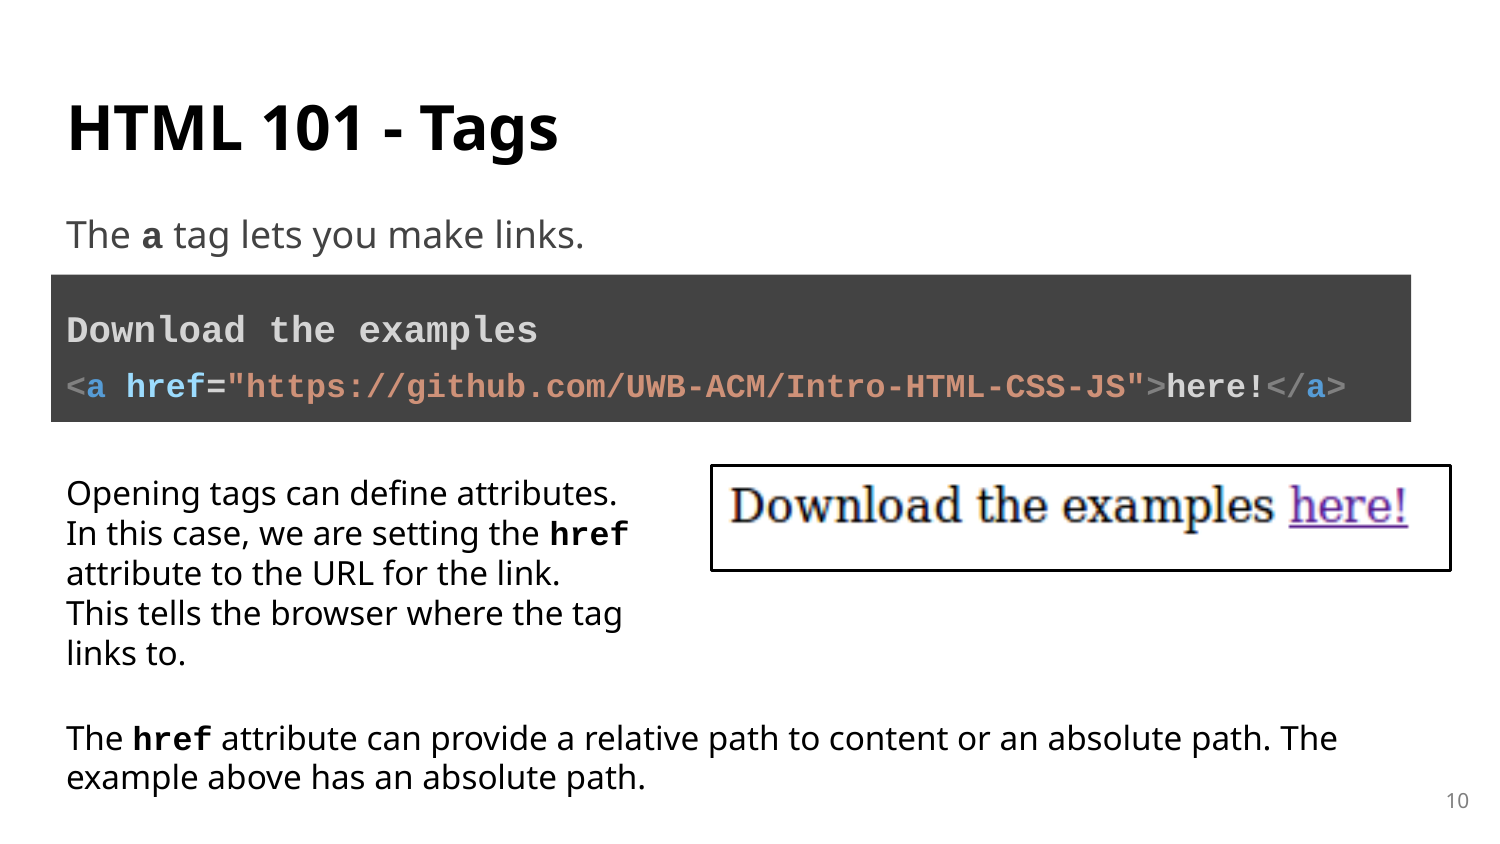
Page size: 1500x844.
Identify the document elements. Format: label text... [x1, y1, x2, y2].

text_box Download the examples <a href="https://github.com/UWB-ACM/Intro-HTML-CSS-JS">here!</a> [51, 274, 1412, 422]
list The a tag lets you make links. [51, 189, 698, 274]
title HTML 101 - Tags [51, 72, 1449, 176]
slide_number <number> [1424, 769, 1484, 834]
picture [713, 466, 1449, 570]
text_box Opening tags can define attributes. In this case, we are setting the href attribute to the URL for the link. This tells the browser where the tag links to. The href attribute can provide a relative path to content or an absolute path. The example above has an absolute path. [51, 457, 1424, 834]
